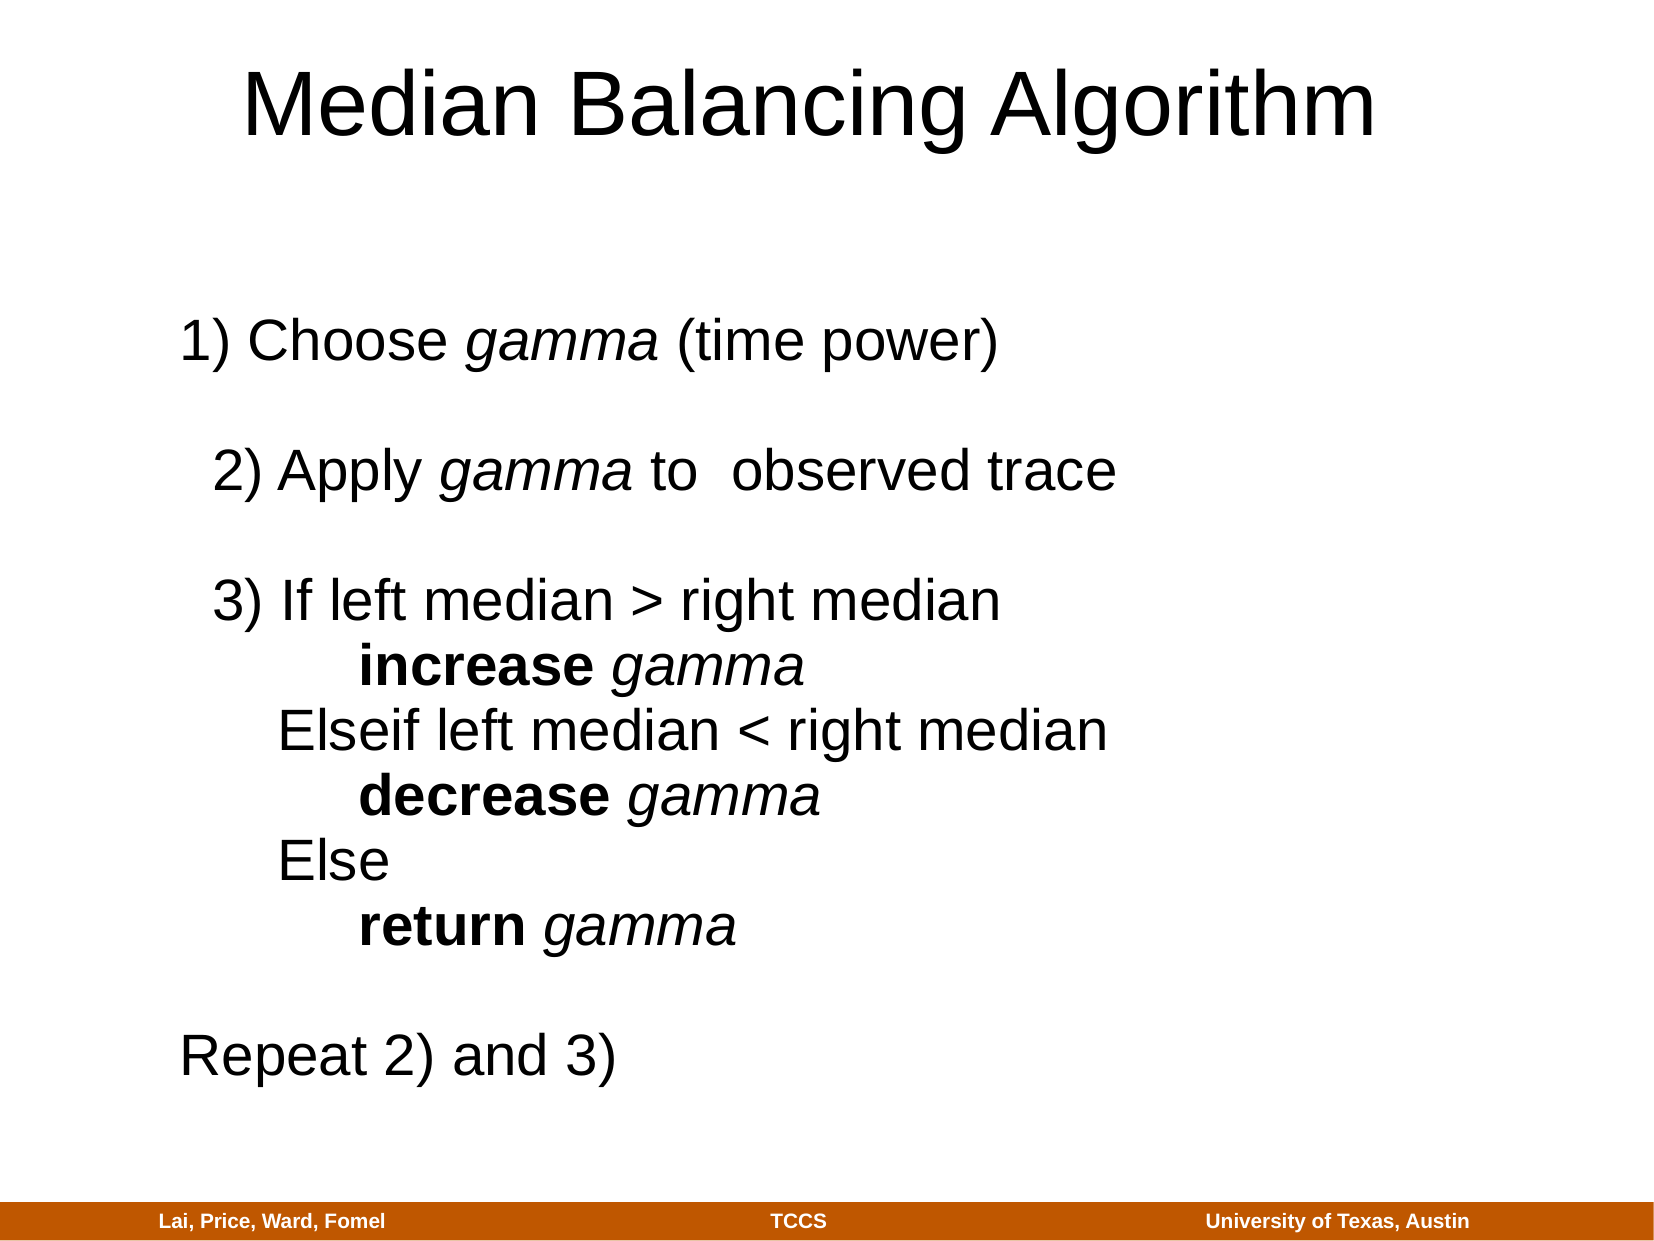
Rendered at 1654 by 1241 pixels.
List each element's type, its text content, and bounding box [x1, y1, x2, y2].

text_box Median Balancing Algorithm [45, 45, 1576, 266]
text_box 1) Choose gamma (time power) 2) Apply gamma to observed trace 3) If left median > right median increase gamma Elseif left median < right median decrease gamma Else return gamma Repeat 2) and 3) [165, 300, 1441, 1096]
